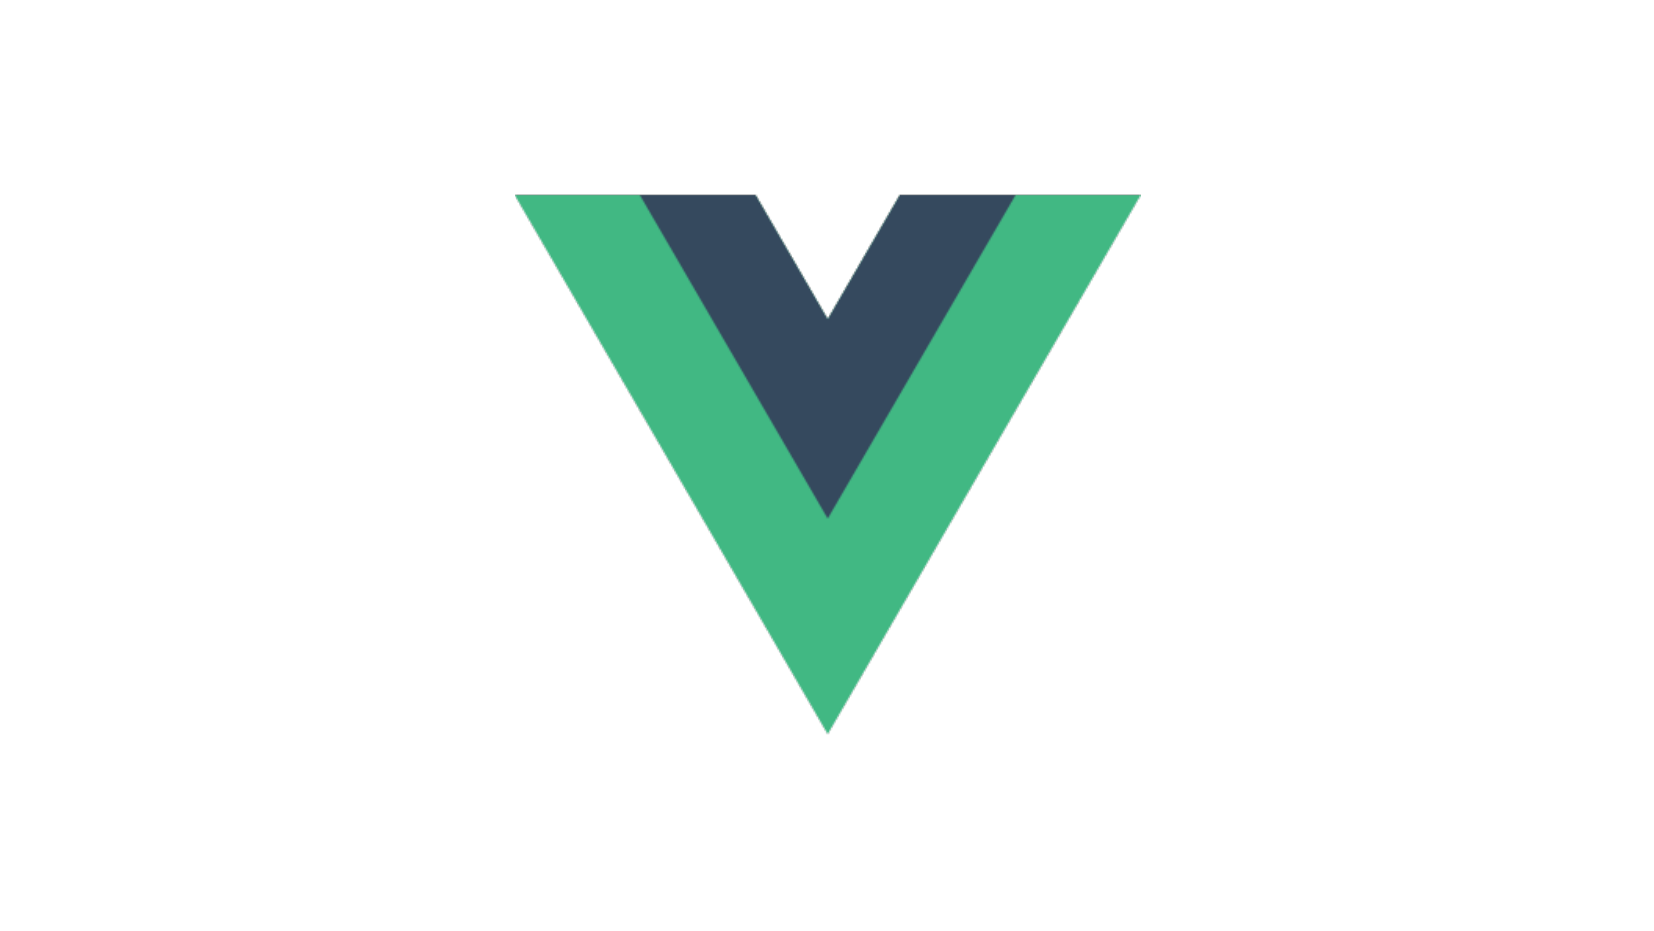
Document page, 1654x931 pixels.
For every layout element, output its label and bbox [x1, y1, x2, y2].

picture [515, 153, 1141, 778]
